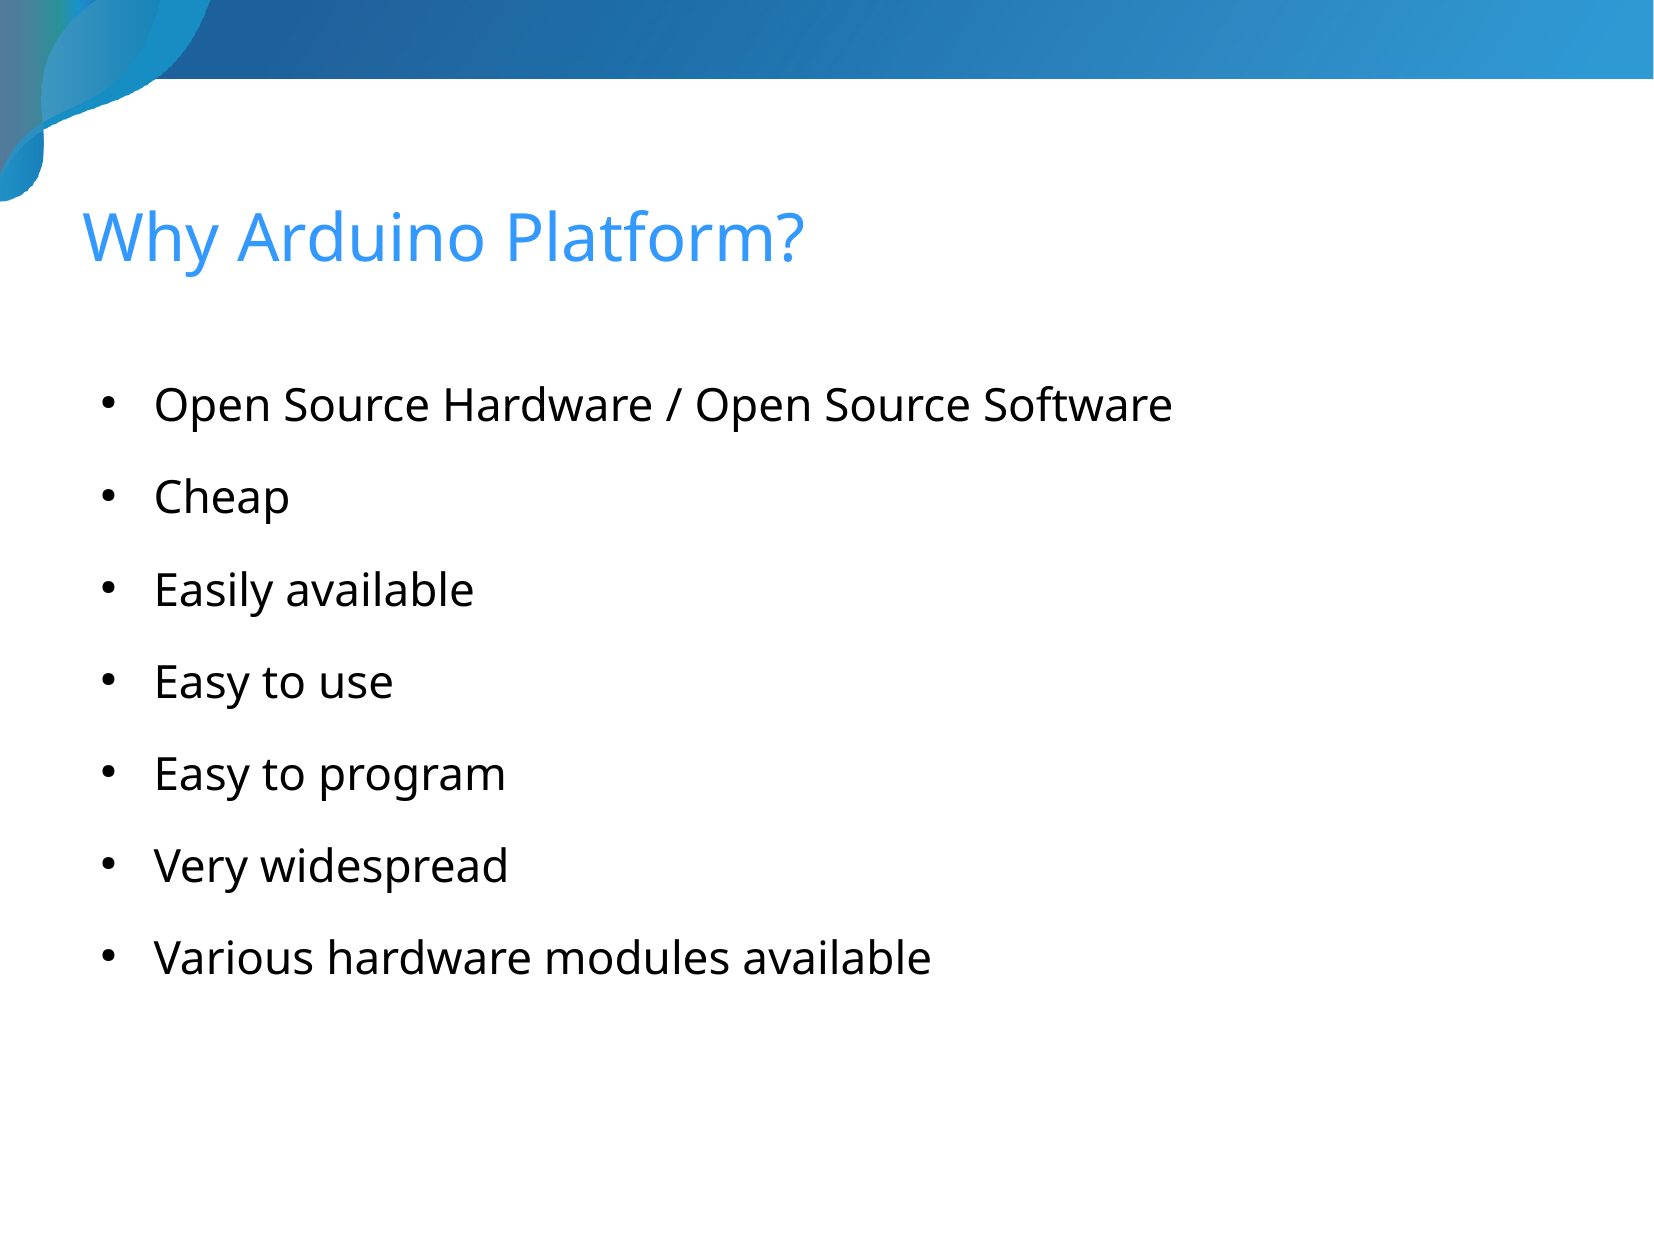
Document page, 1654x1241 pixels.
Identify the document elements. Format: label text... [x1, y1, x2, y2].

picture [0, 0, 1654, 1241]
list Open Source Hardware / Open Source Software Cheap Easily available Easy to use Easy to program Very widespread Various hardware modules available [82, 372, 1571, 1201]
title Why Arduino Platform? [82, 139, 1571, 332]
